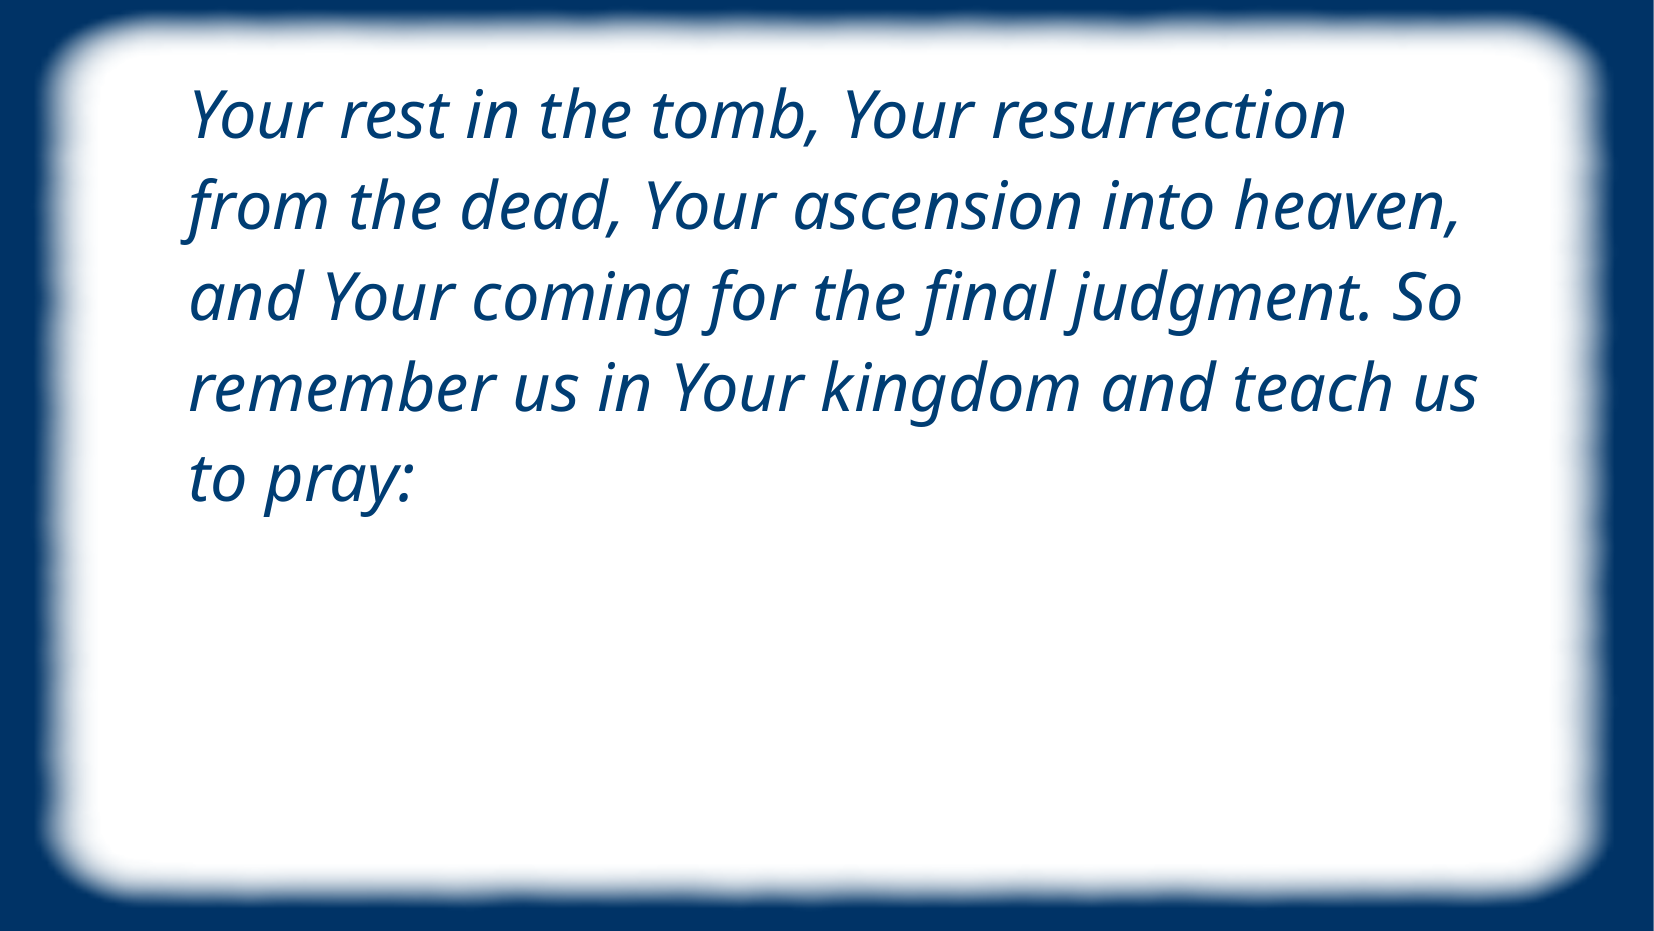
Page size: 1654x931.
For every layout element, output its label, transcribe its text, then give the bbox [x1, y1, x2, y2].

text_box Your rest in the tomb, Your resurrection from the dead, Your ascension into heaven, and Your coming for the final judgment. So remember us in Your kingdom and teach us to pray: [105, 60, 1531, 519]
picture [0, 0, 1654, 931]
